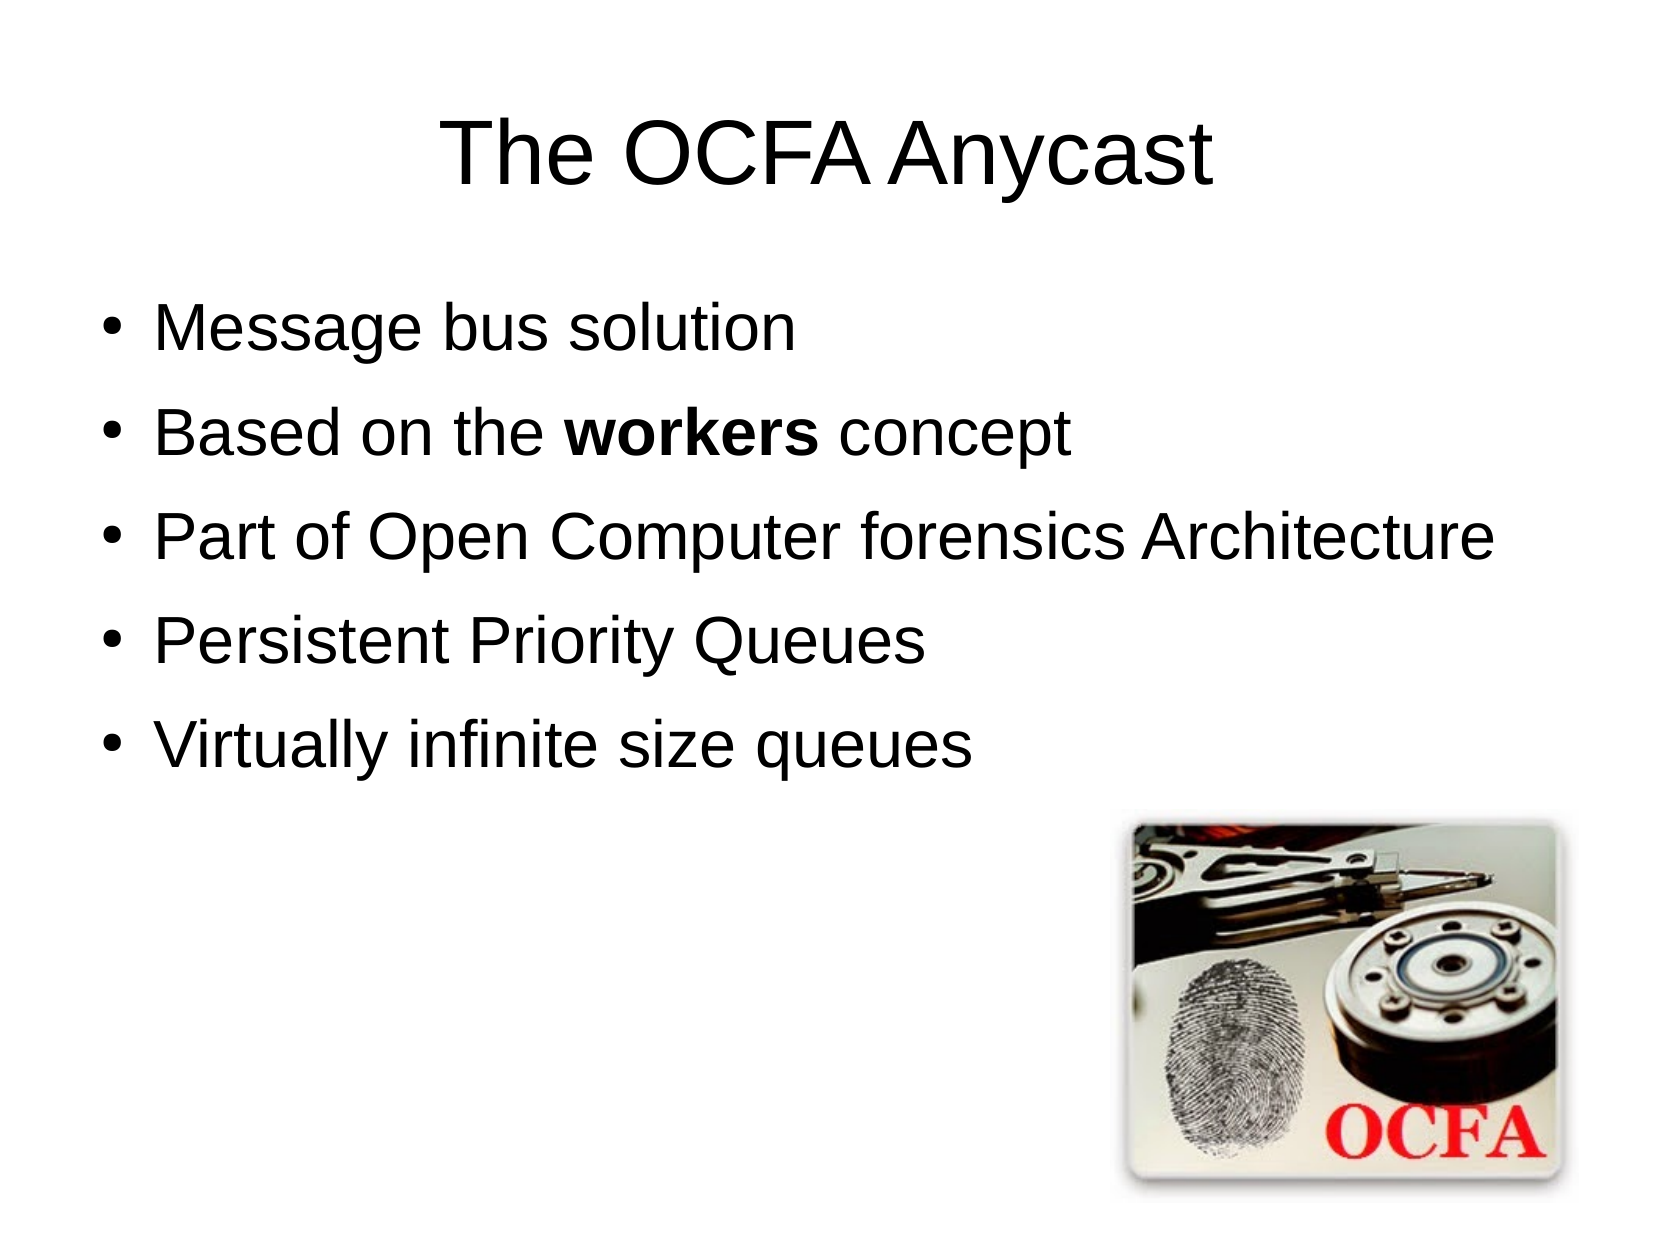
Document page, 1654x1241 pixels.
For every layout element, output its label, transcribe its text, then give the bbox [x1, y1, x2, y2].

picture [1110, 809, 1579, 1203]
title The OCFA Anycast [82, 49, 1571, 257]
list Message bus solution Based on the workers concept Part of Open Computer forensics Architecture Persistent Priority Queues Virtually infinite size queues [82, 290, 1571, 1010]
